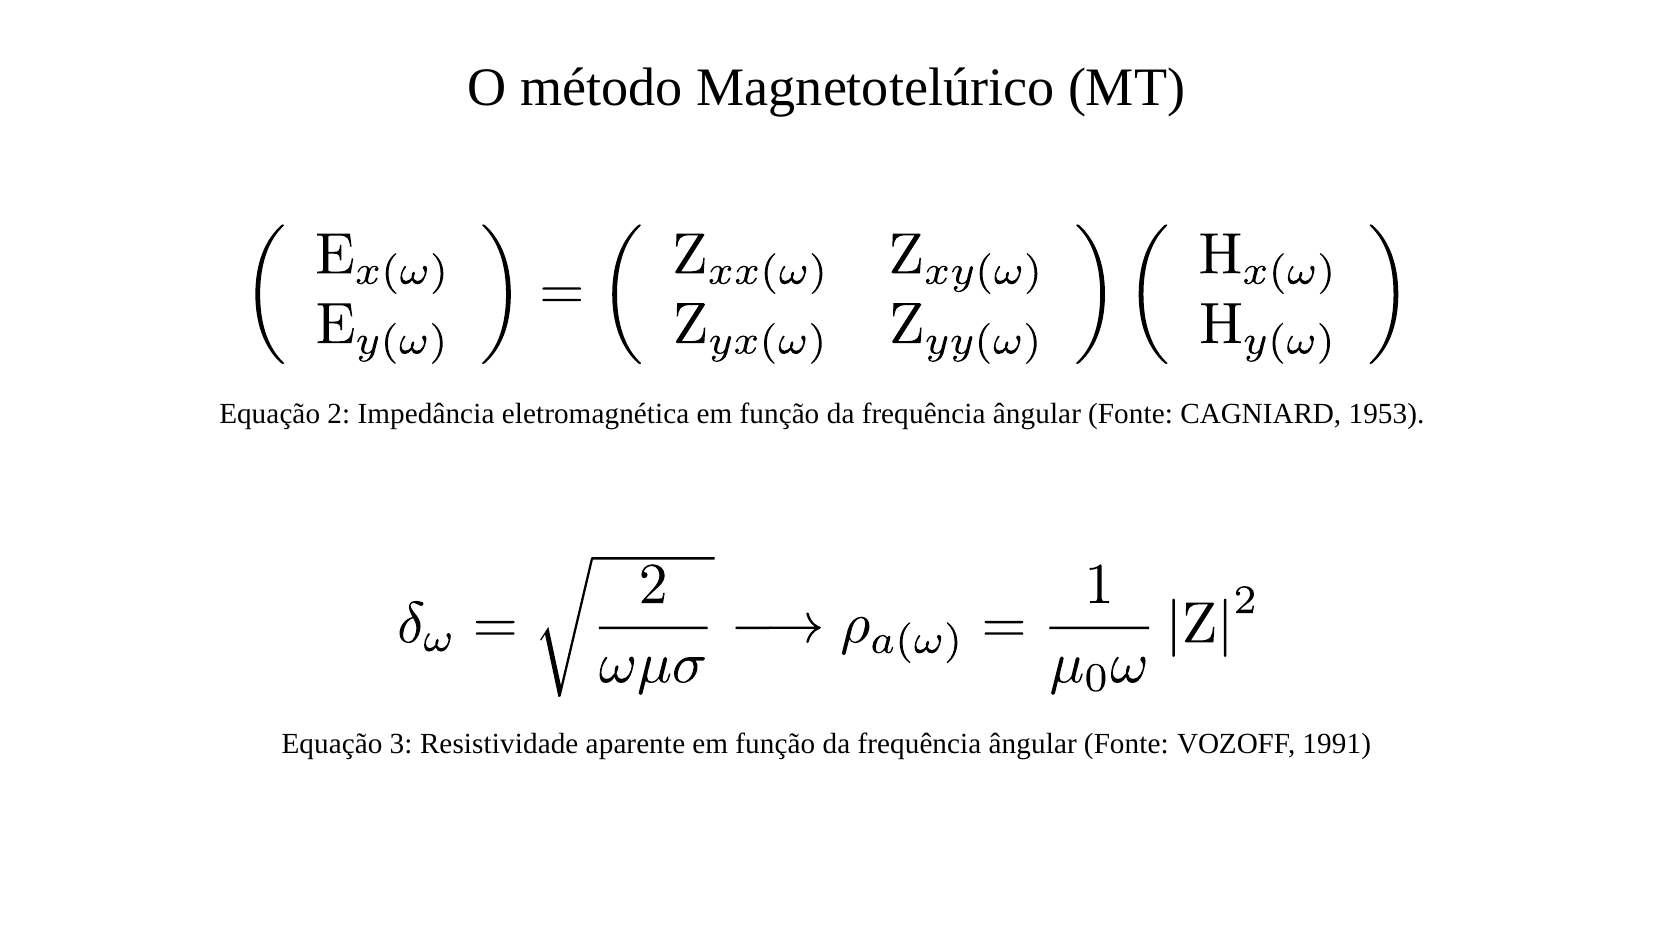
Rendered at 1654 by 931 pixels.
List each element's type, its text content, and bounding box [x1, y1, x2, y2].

text_box Equação 3: Resistividade aparente em função da frequência ângular (Fonte: VOZOFF, 1991) [266, 720, 1387, 768]
title O método Magnetotelúrico (MT) [448, 32, 1205, 142]
text_box [243, 224, 1411, 364]
text_box [397, 557, 1257, 697]
text_box Equação 2: Impedância eletromagnética em função da frequência ângular (Fonte: CAGNIARD, 1953). [204, 389, 1449, 438]
